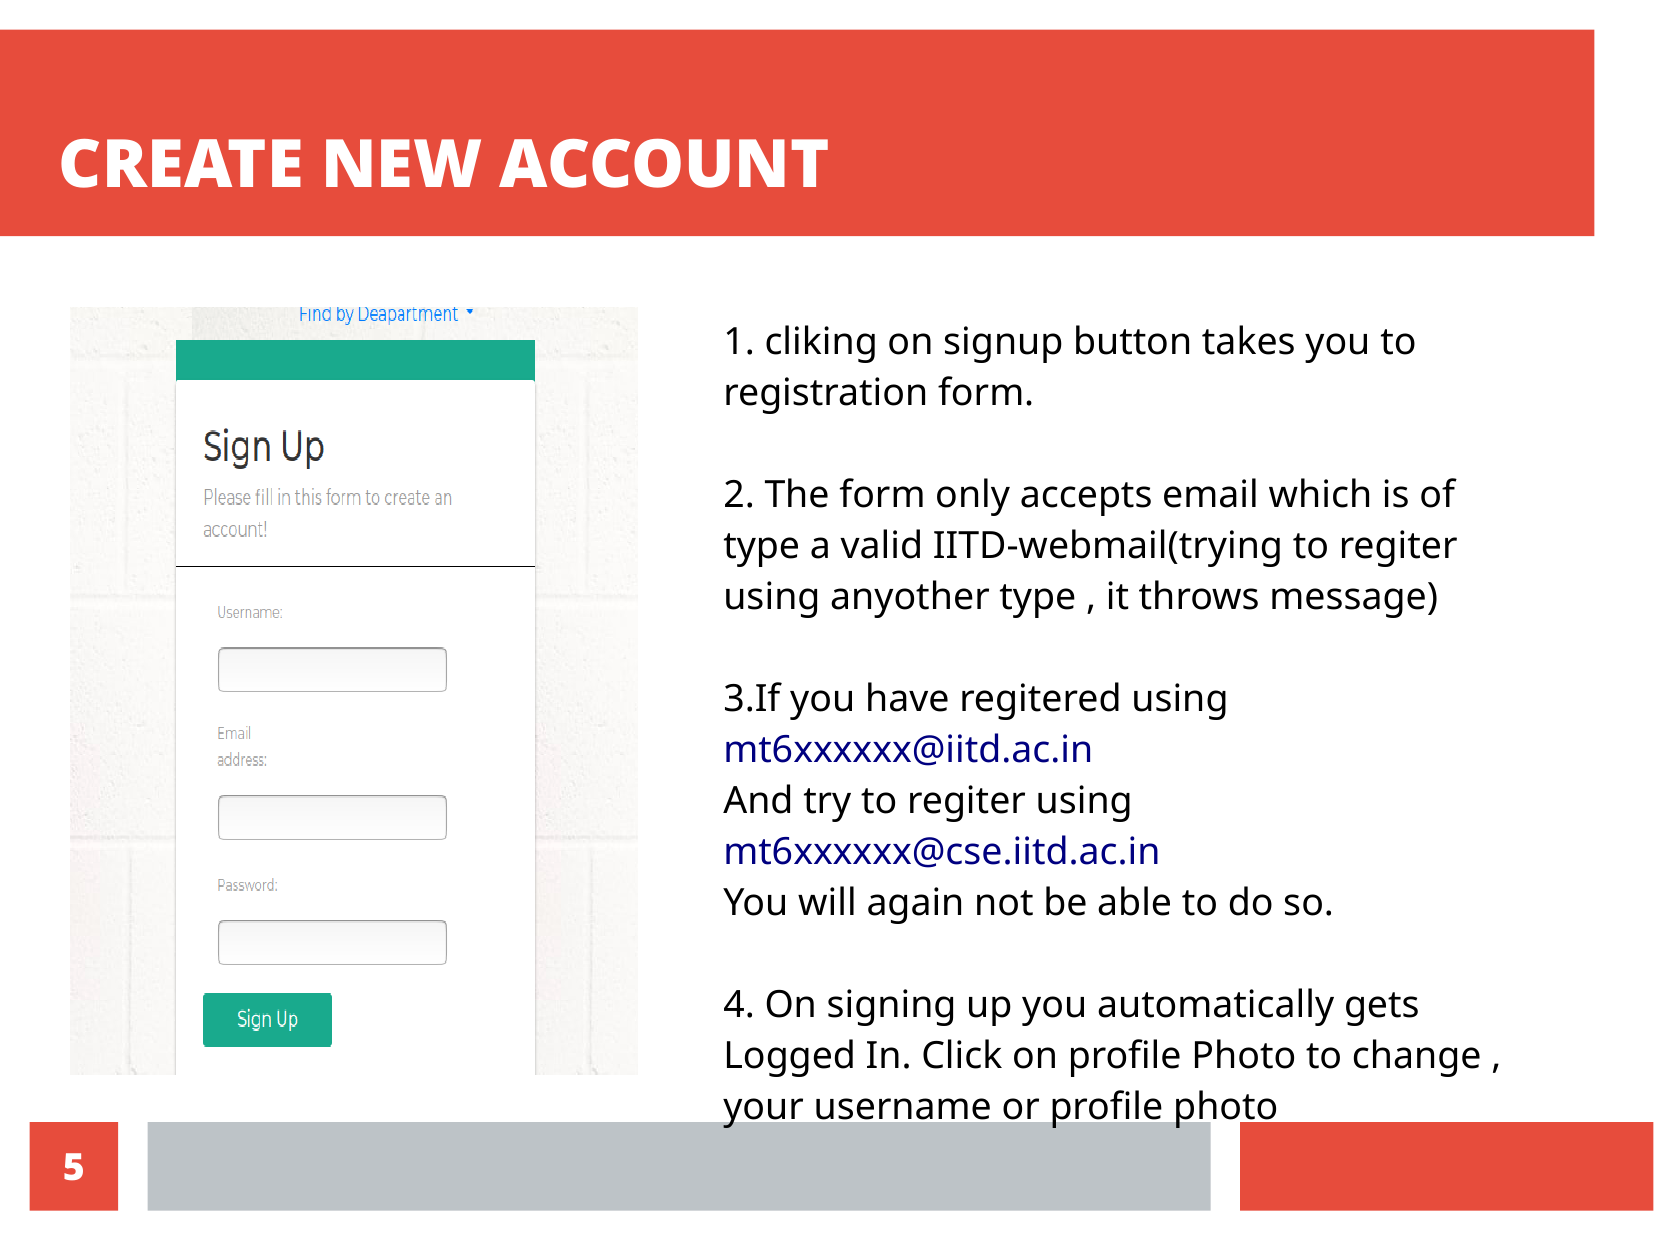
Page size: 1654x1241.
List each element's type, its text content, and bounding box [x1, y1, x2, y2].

picture [70, 307, 638, 1075]
title CREATE NEW ACCOUNT [59, 59, 1595, 207]
text_box 1. cliking on signup button takes you to registration form. 2. The form only accepts email which is of type a valid IITD-webmail(trying to regiter using anyother type , it throws message) 3.If you have regitered using mt6xxxxxx@iitd.ac.in And try to regiter using mt6xxxxxx@cse.iitd.ac.in You will again not be able to do so. 4. On signing up you automatically gets Logged In. Click on profile Photo to change , your username or profile photo [708, 307, 1548, 1052]
